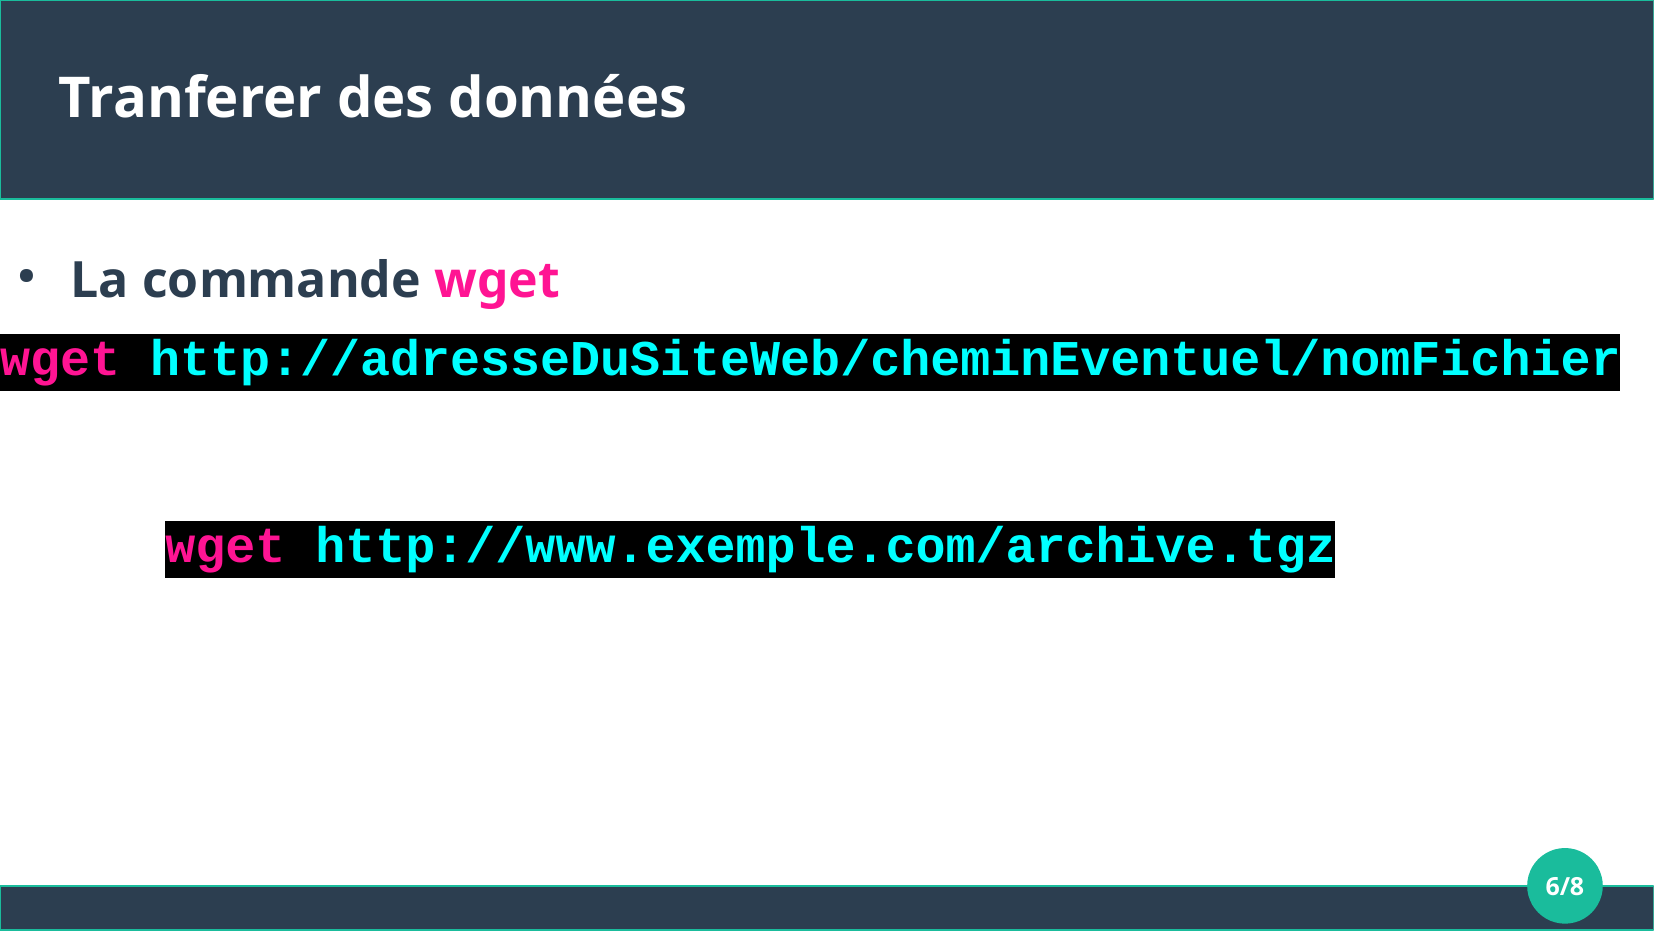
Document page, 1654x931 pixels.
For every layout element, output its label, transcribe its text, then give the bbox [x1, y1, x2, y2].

text_box wget http://www.exemple.com/archive.tgz [128, 520, 1373, 579]
list La commande wget wget http://adresseDuSiteWeb/cheminEventuel/nomFichier [0, 243, 1654, 864]
title Tranferer des données [59, 37, 1595, 155]
